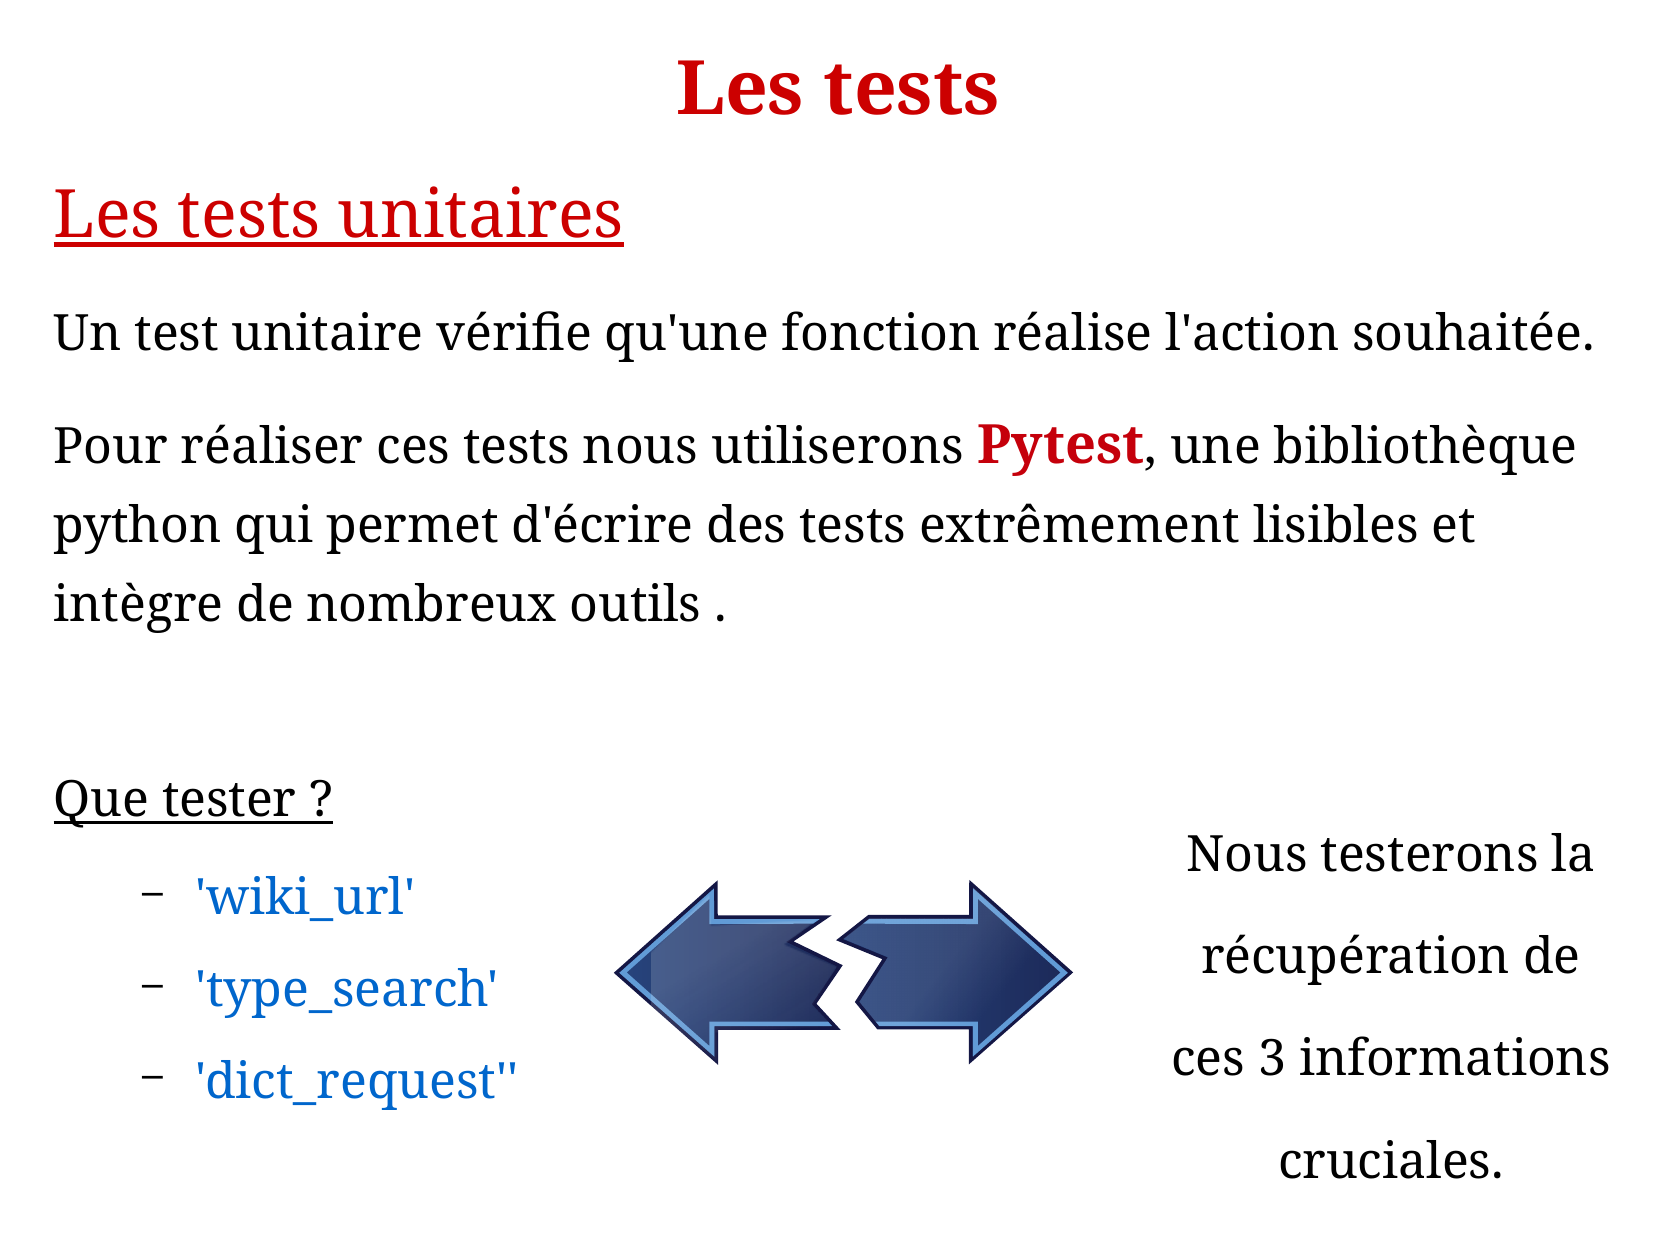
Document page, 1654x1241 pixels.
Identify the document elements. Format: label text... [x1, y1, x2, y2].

list Les tests Les tests unitaires Un test unitaire vérifie qu'une fonction réalise l'action souhaitée. Pour réaliser ces tests nous utiliserons Pytest, une bibliothèque python qui permet d'écrire des tests extrêmement lisibles et intègre de nombreux outils . Que tester ? 'wiki_url' 'type_search' 'dict_request'' [53, 34, 1623, 1241]
